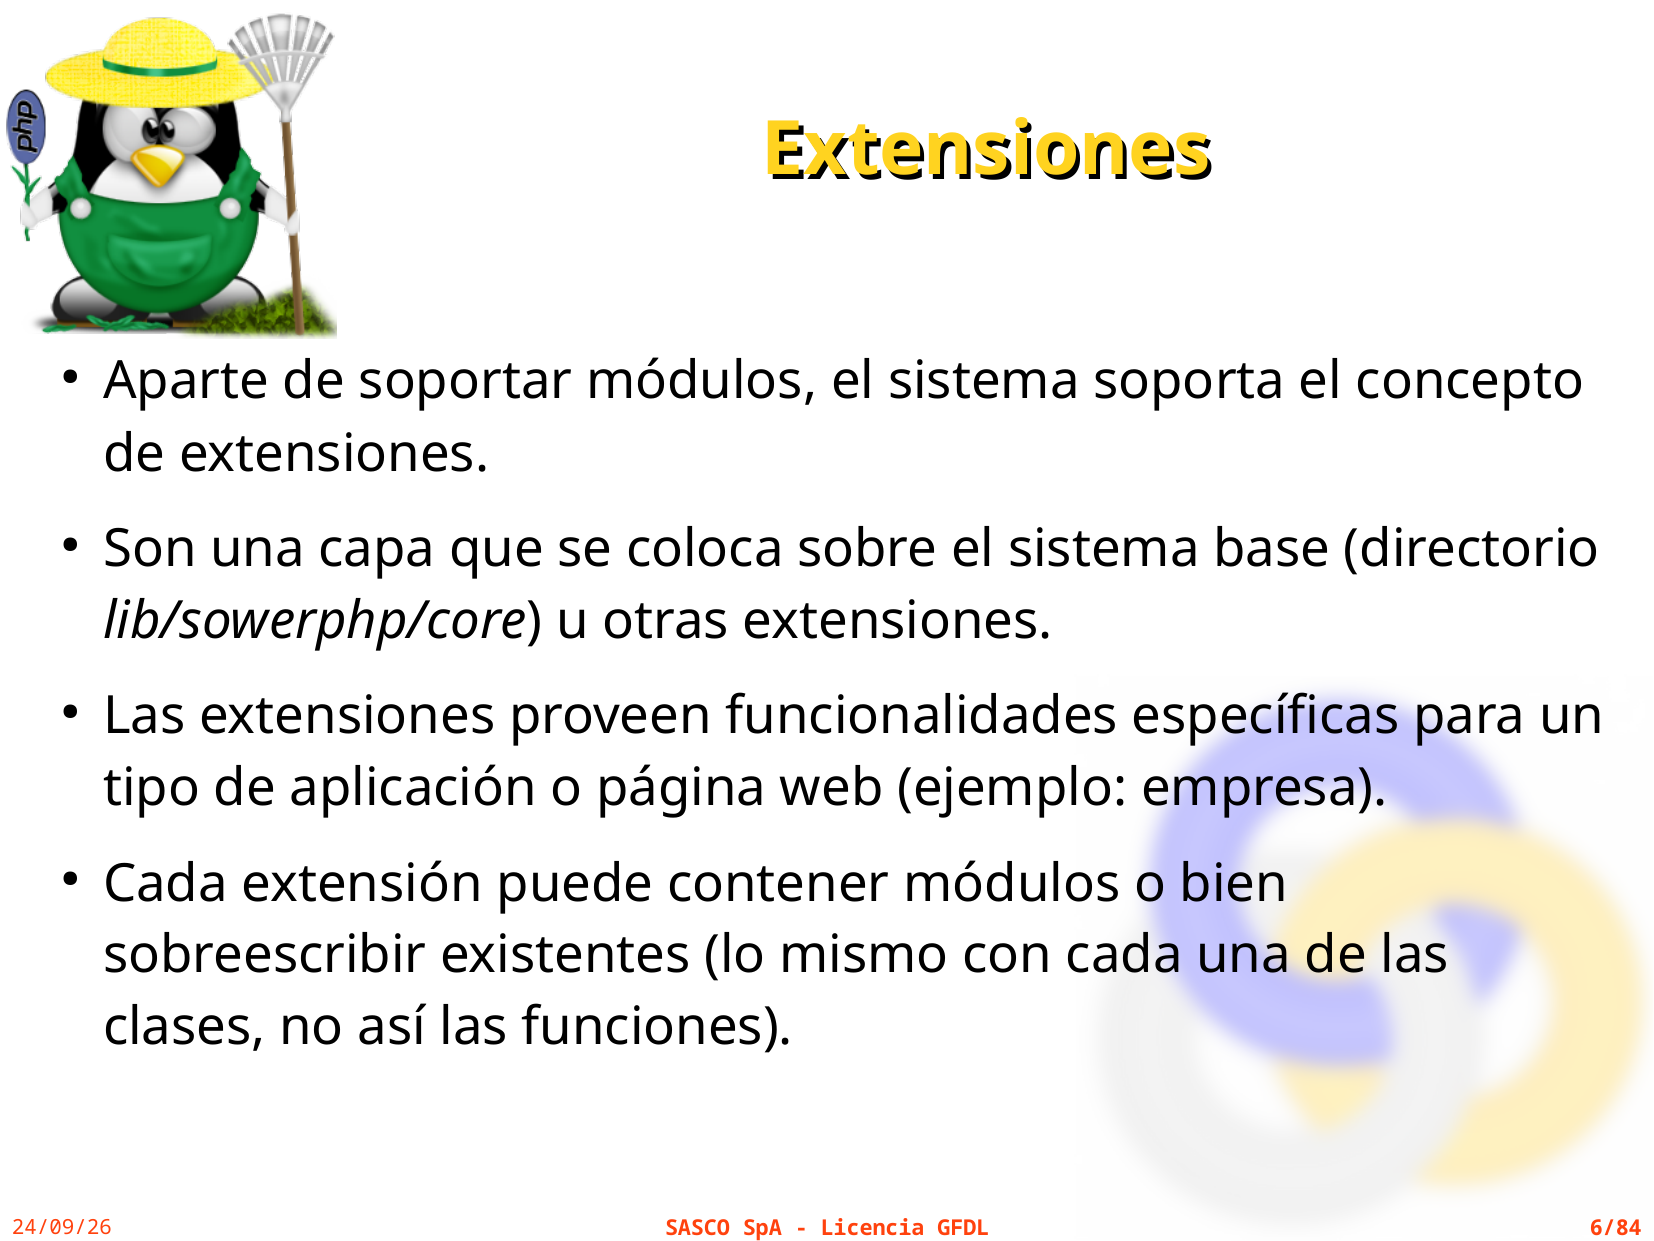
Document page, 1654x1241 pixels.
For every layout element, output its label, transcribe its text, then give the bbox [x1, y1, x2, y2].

picture [1074, 657, 1654, 1241]
picture [4, 5, 337, 339]
title Extensiones [366, 35, 1607, 257]
list Aparte de soportar módulos, el sistema soporta el concepto de extensiones. Son una capa que se coloca sobre el sistema base (directorio lib/sowerphp/core) u otras extensiones. Las extensiones proveen funcionalidades específicas para un tipo de aplicación o página web (ejemplo: empresa). Cada extensión puede contener módulos o bien sobreescribir existentes (lo mismo con cada una de las clases, no así las funciones). [47, 342, 1607, 1062]
